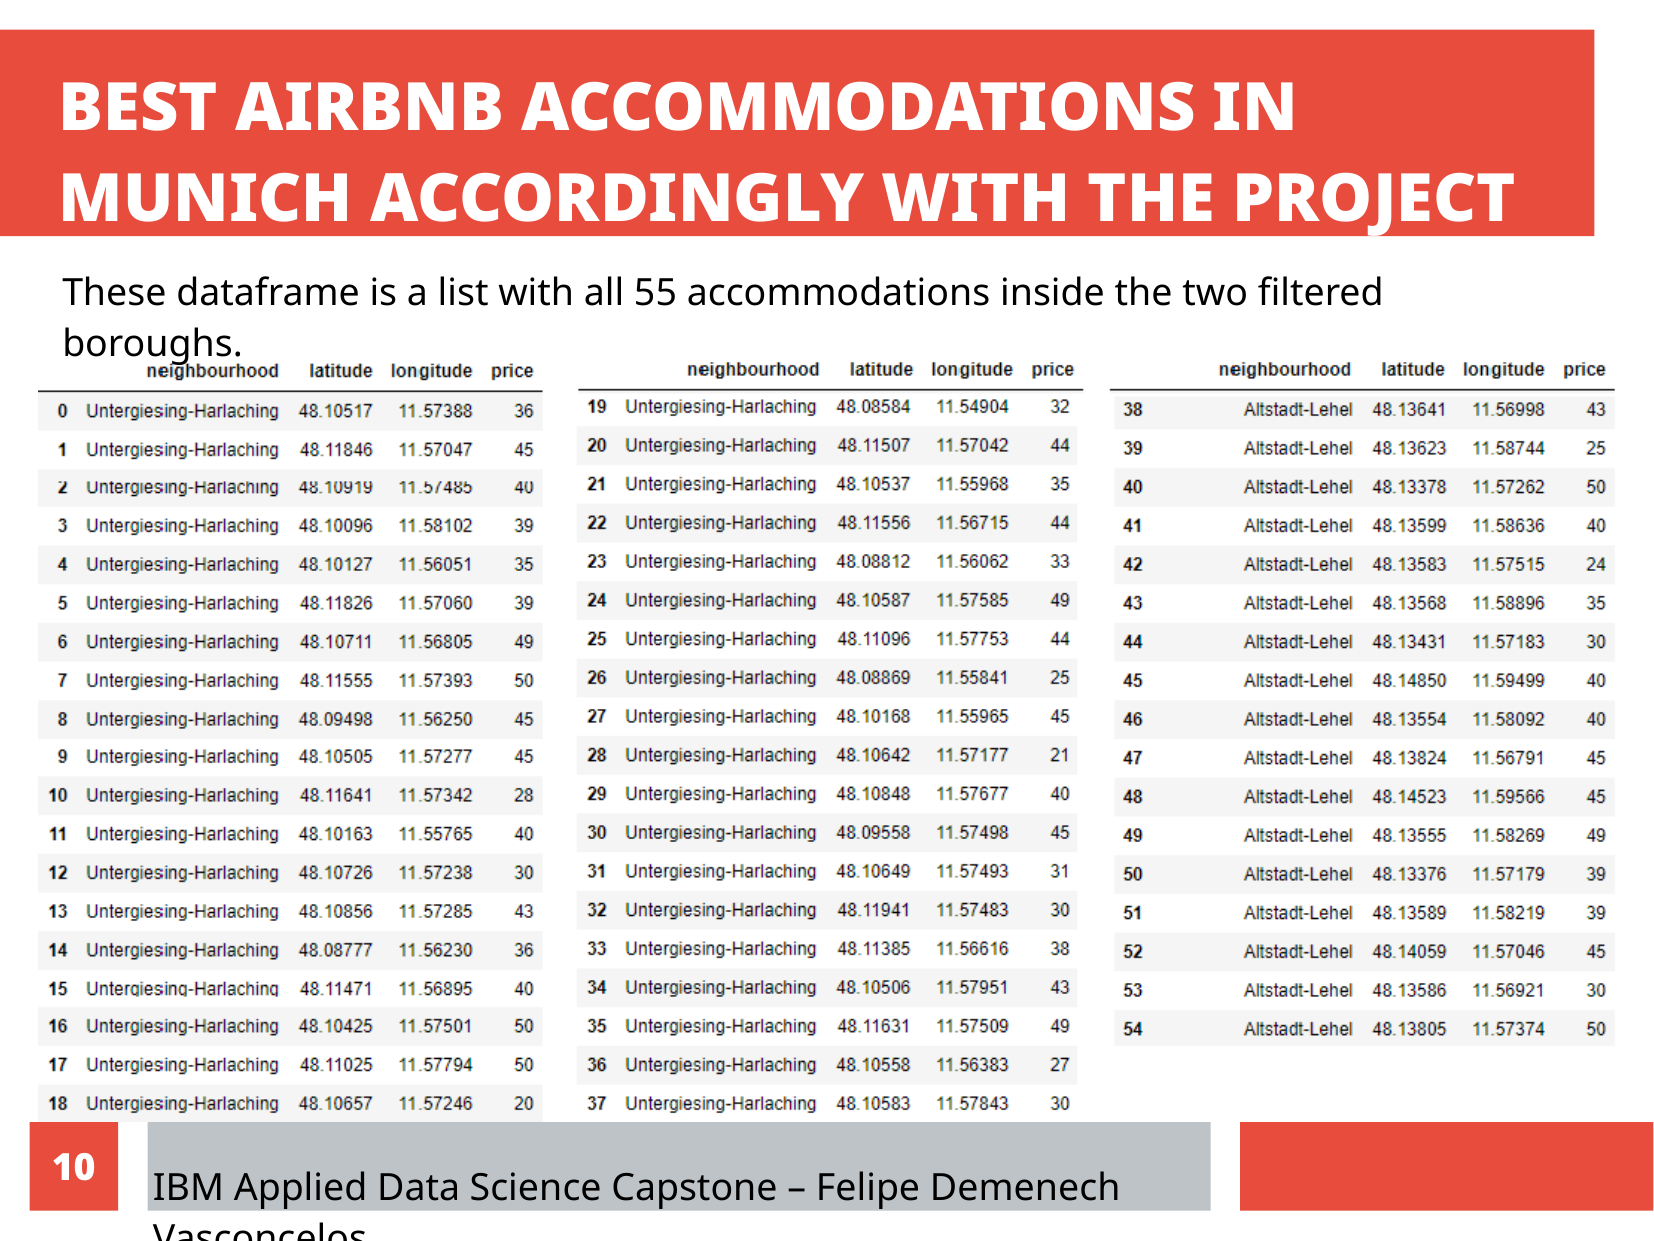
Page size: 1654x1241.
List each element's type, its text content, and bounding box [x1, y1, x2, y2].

text_box IBM Applied Data Science Capstone – Felipe Demenech Vasconcelos. [138, 1153, 1235, 1241]
picture [38, 355, 1618, 1122]
title BEST AIRBNB ACCOMMODATIONS IN MUNICH ACCORDINGLY WITH THE PROJECT CRITERIA. [59, 59, 1595, 207]
text_box These dataframe is a list with all 55 accommodations inside the two filtered boroughs. [47, 258, 1588, 320]
